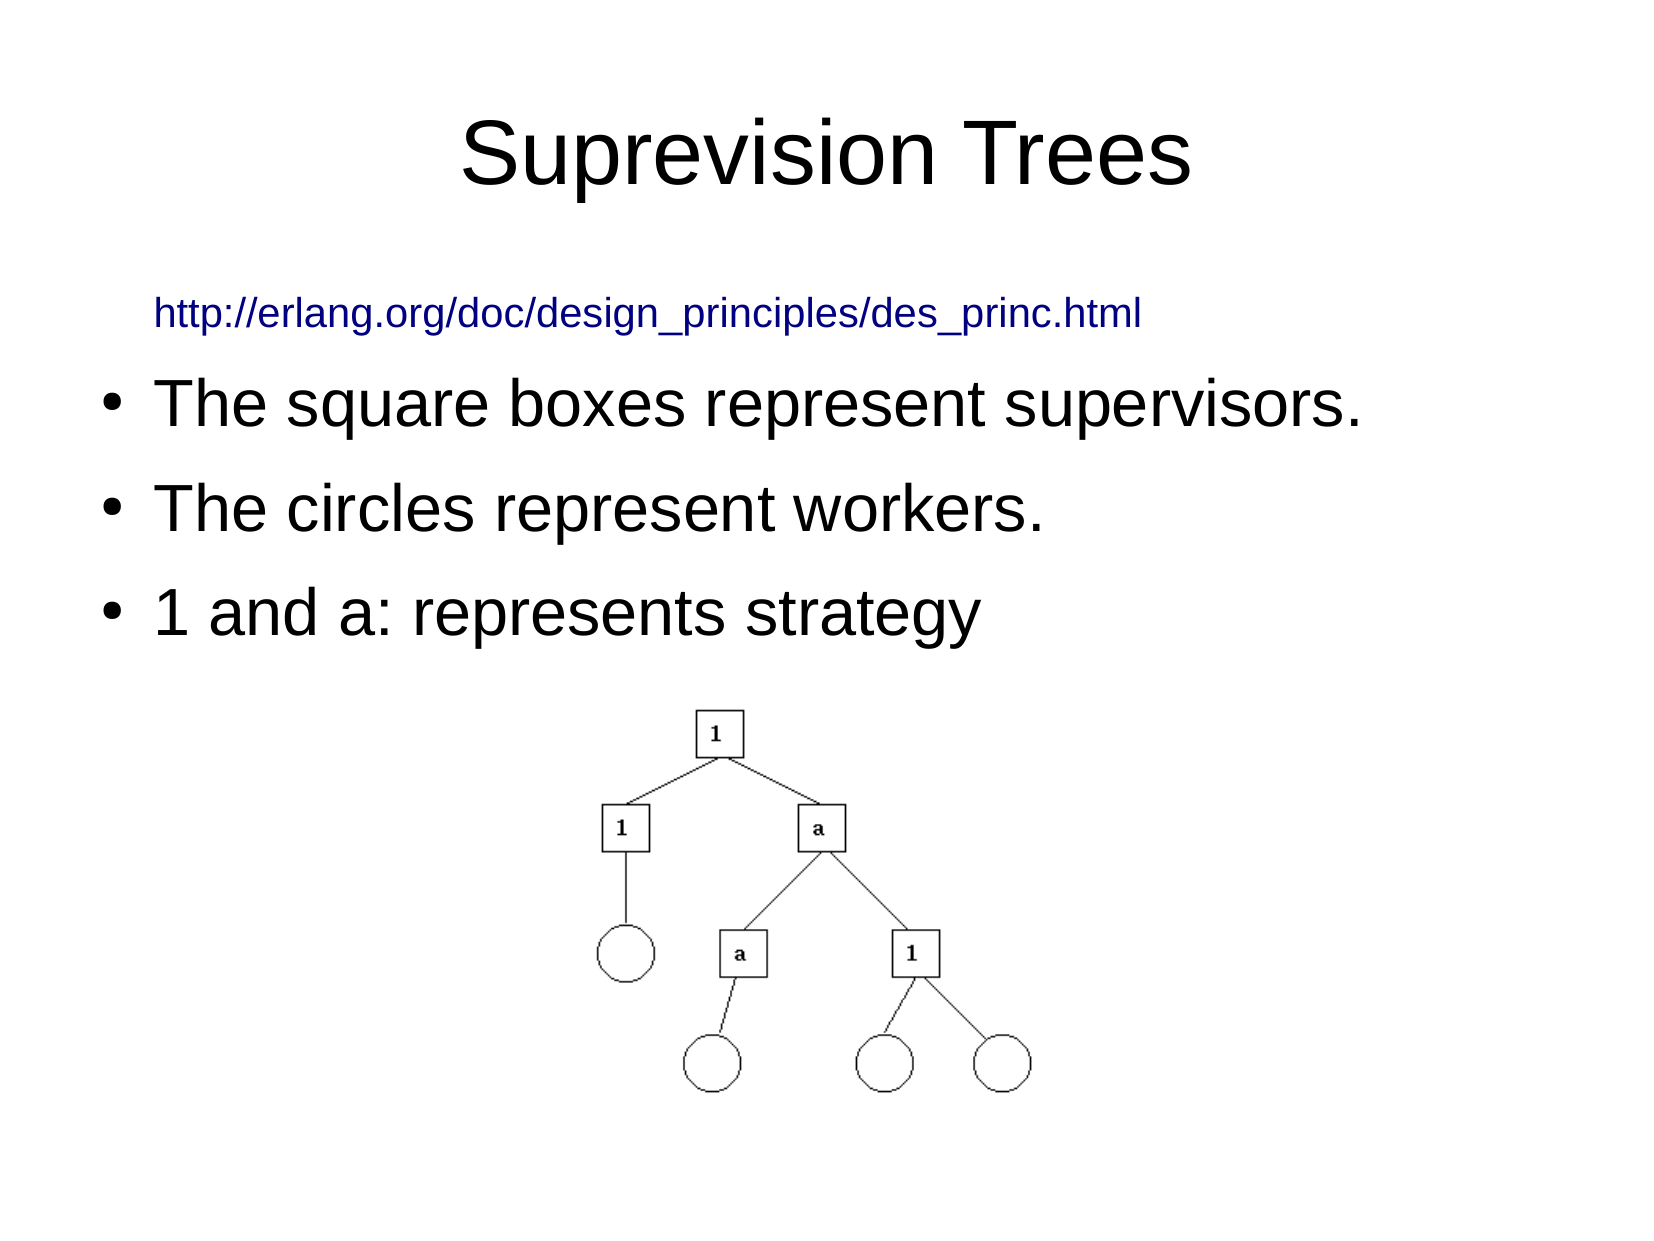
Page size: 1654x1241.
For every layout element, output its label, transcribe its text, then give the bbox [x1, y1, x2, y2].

picture [580, 696, 1052, 1113]
list http://erlang.org/doc/design_principles/des_princ.html The square boxes represent supervisors. The circles represent workers. 1 and a: represents strategy [82, 290, 1571, 1010]
title Suprevision Trees [82, 49, 1571, 257]
